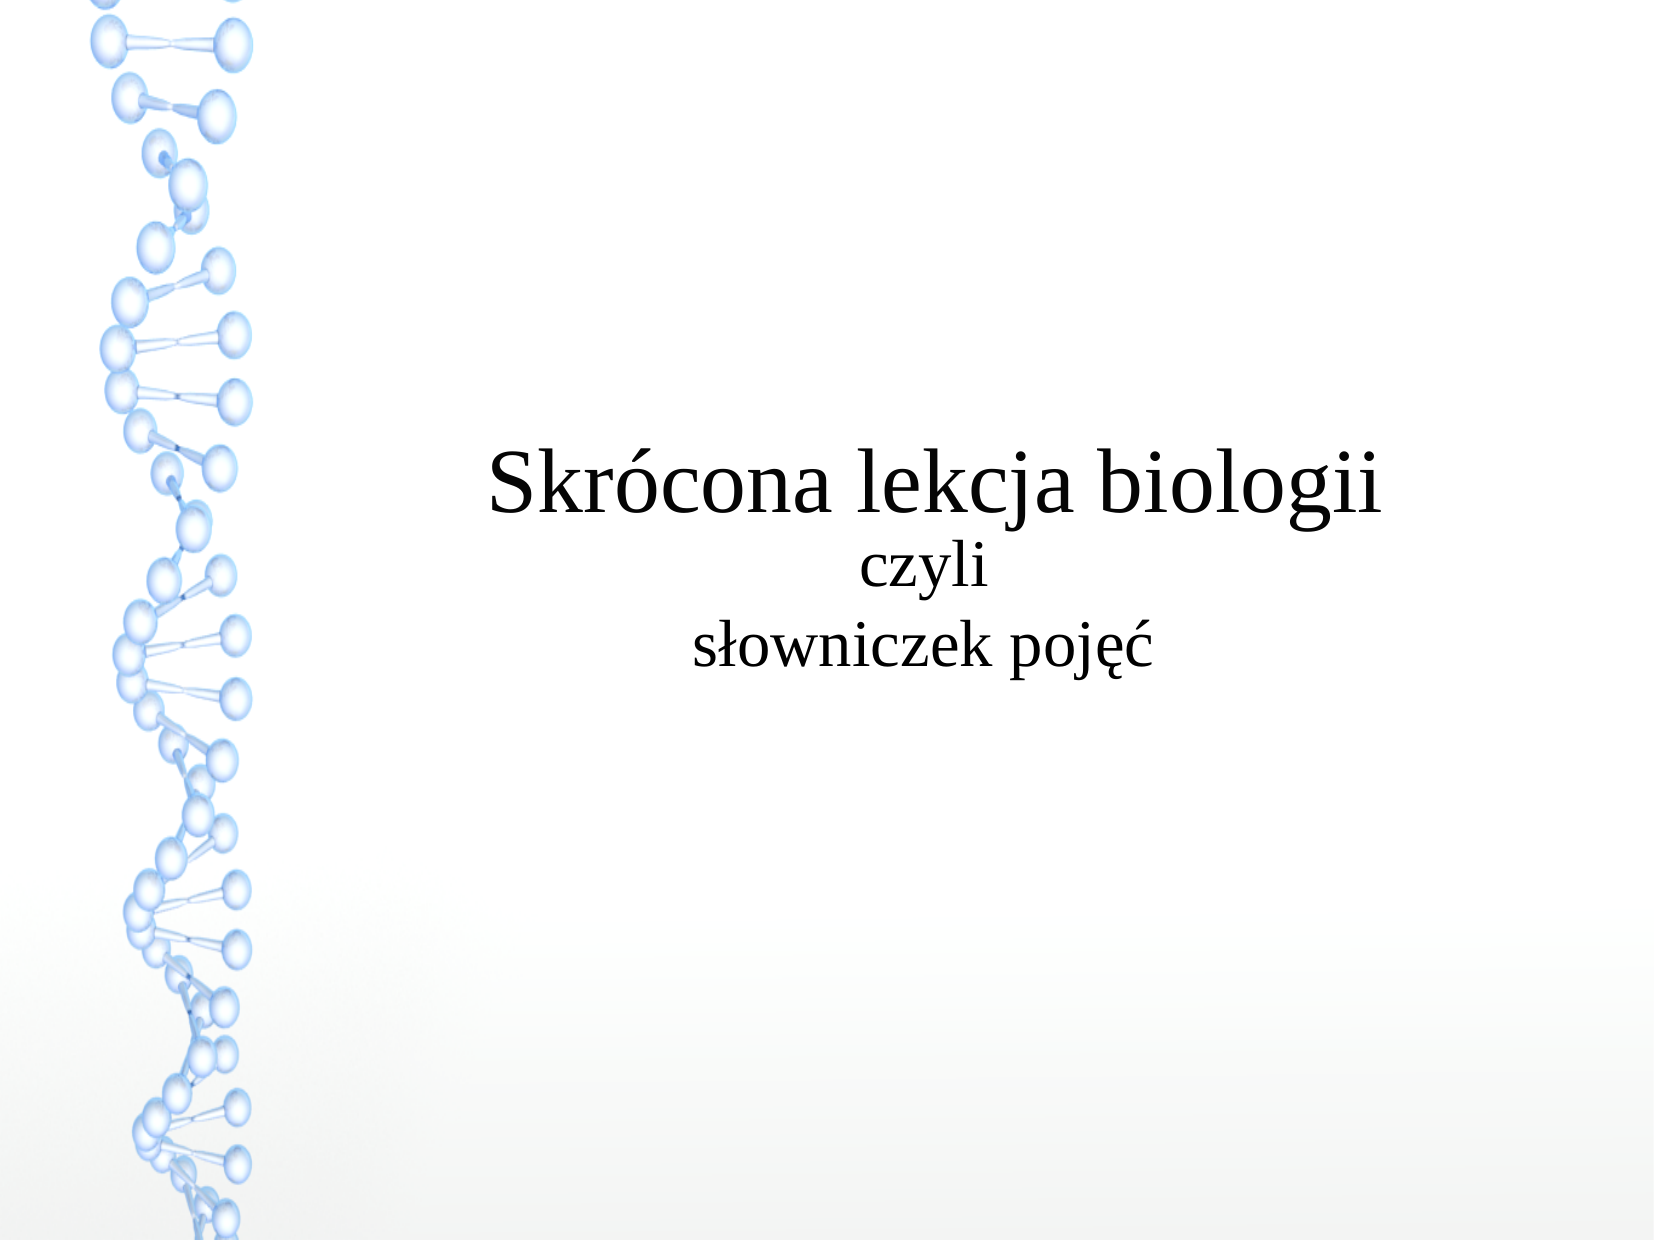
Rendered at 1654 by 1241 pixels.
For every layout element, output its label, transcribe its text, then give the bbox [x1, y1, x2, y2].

picture [0, 0, 1654, 1240]
text_box czyli słowniczek pojęć [259, 491, 1589, 709]
text_box Skrócona lekcja biologii [271, 373, 1601, 579]
